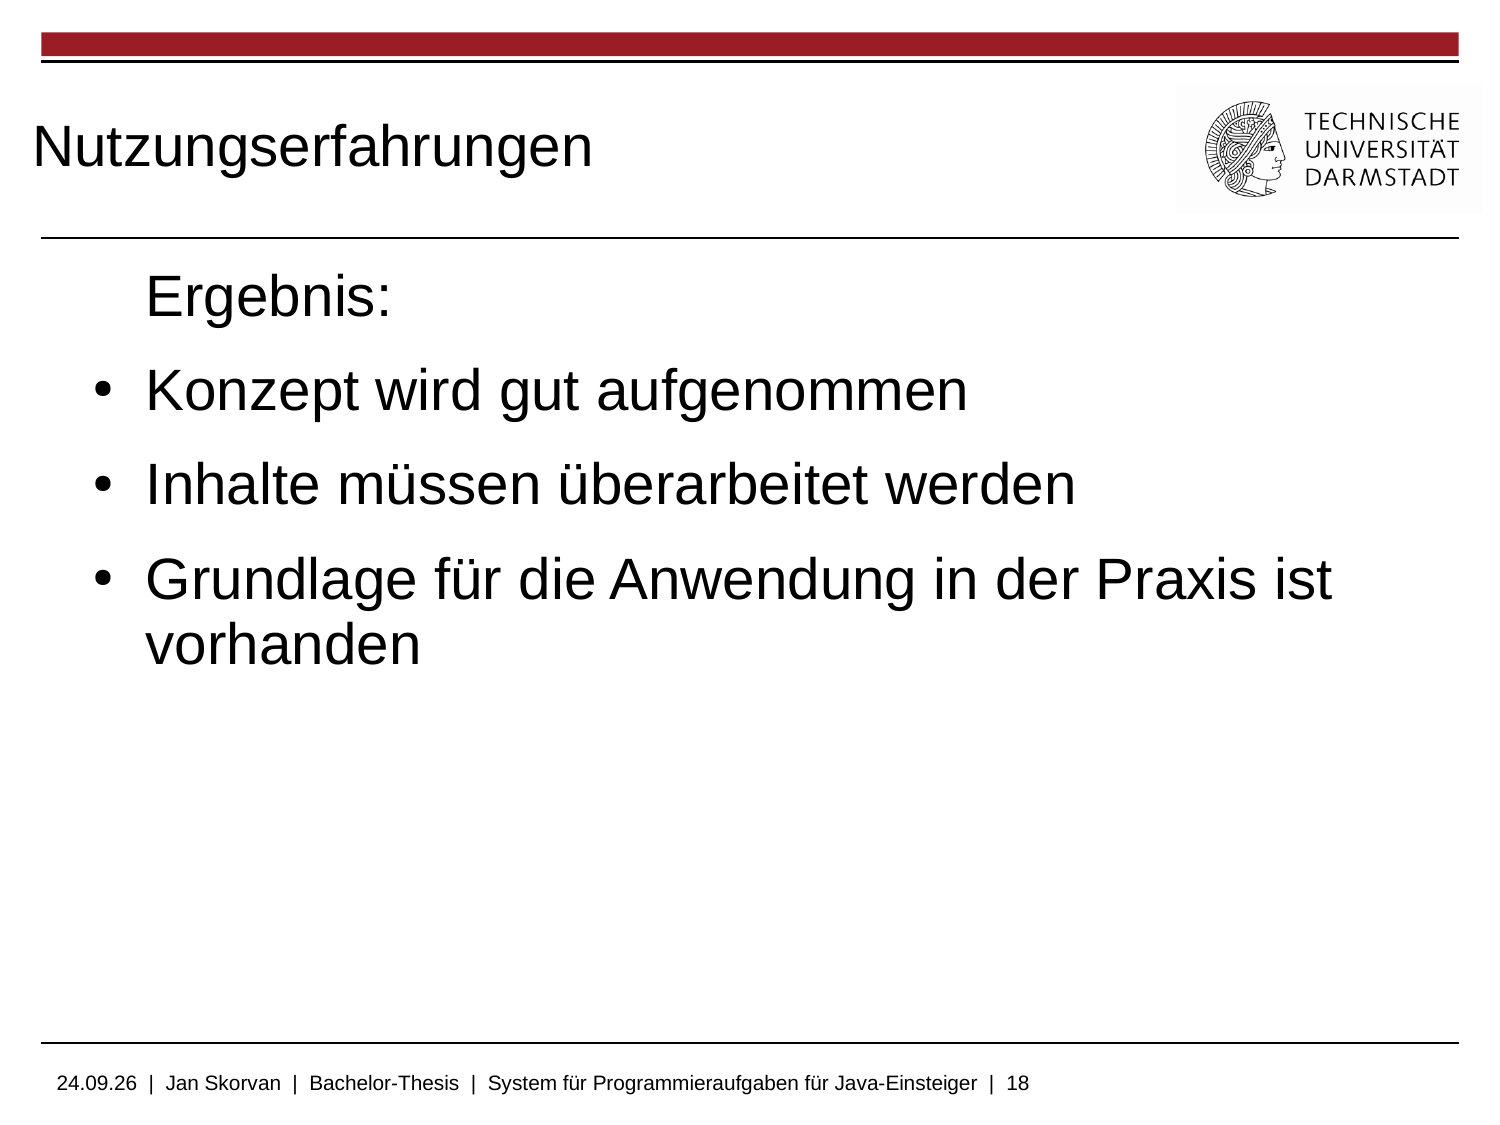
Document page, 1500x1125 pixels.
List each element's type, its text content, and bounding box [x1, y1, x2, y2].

list Ergebnis: Konzept wird gut aufgenommen Inhalte müssen überarbeitet werden Grundlage für die Anwendung in der Praxis ist vorhanden [75, 263, 1425, 916]
title Nutzungserfahrungen [32, 70, 1123, 222]
